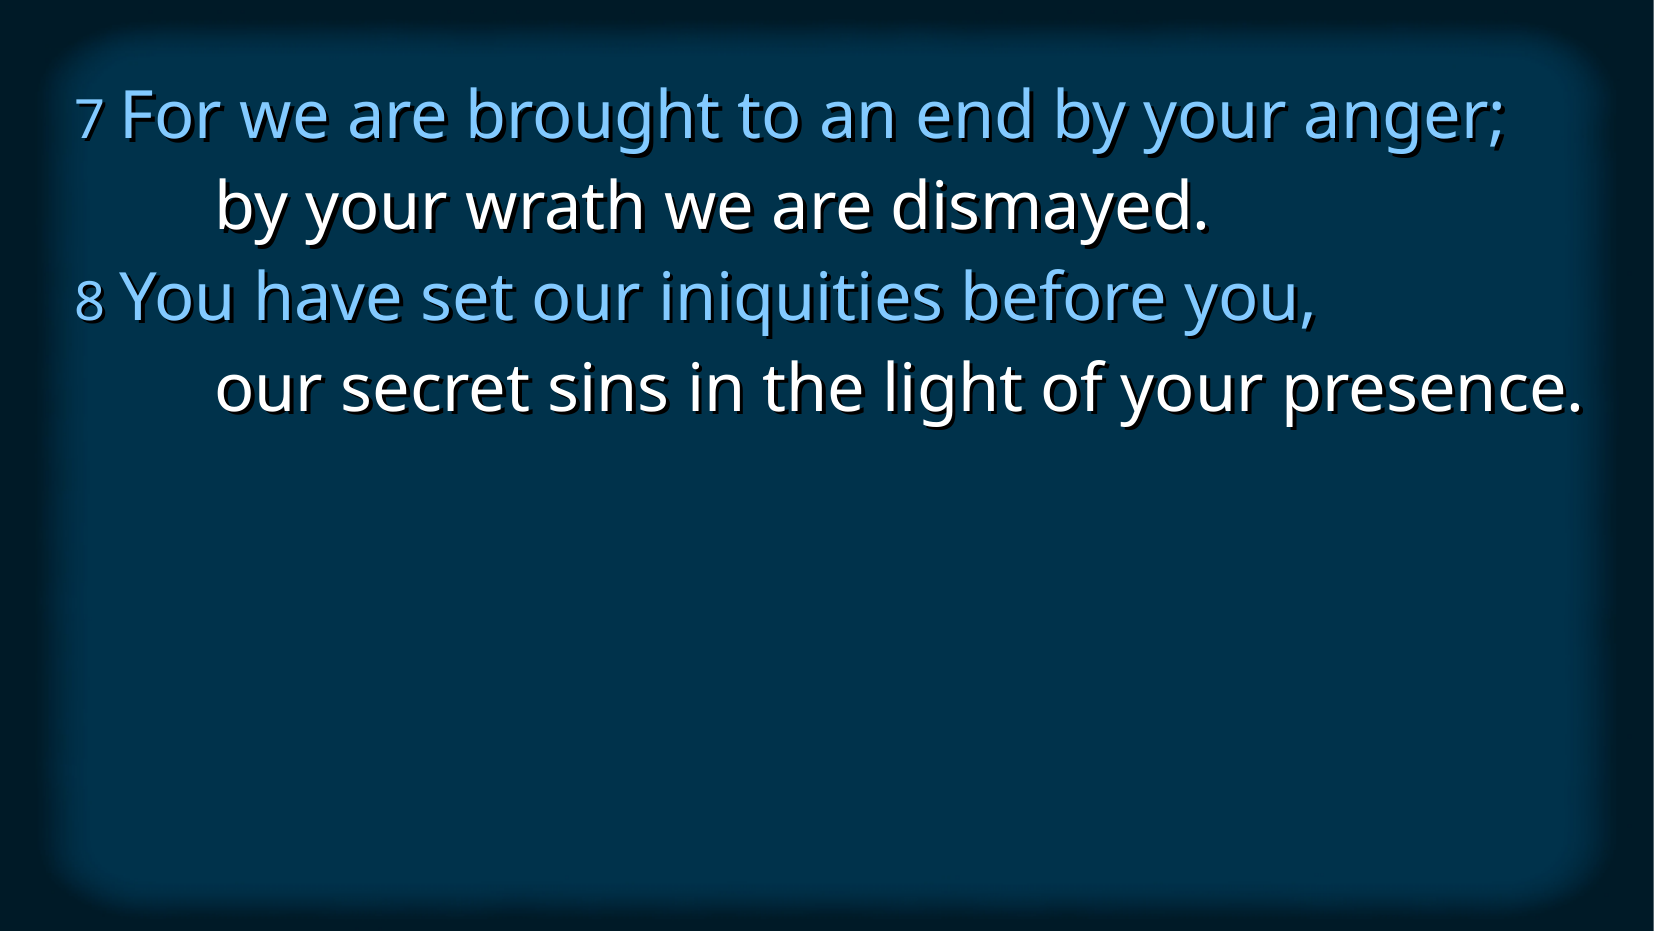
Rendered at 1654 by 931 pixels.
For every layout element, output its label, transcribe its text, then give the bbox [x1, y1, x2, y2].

picture [0, 0, 1654, 931]
text_box 7 For we are brought to an end by your anger; by your wrath we are dismayed. 8 You have set our iniquities before you, our secret sins in the light of your presence. [60, 60, 1606, 430]
